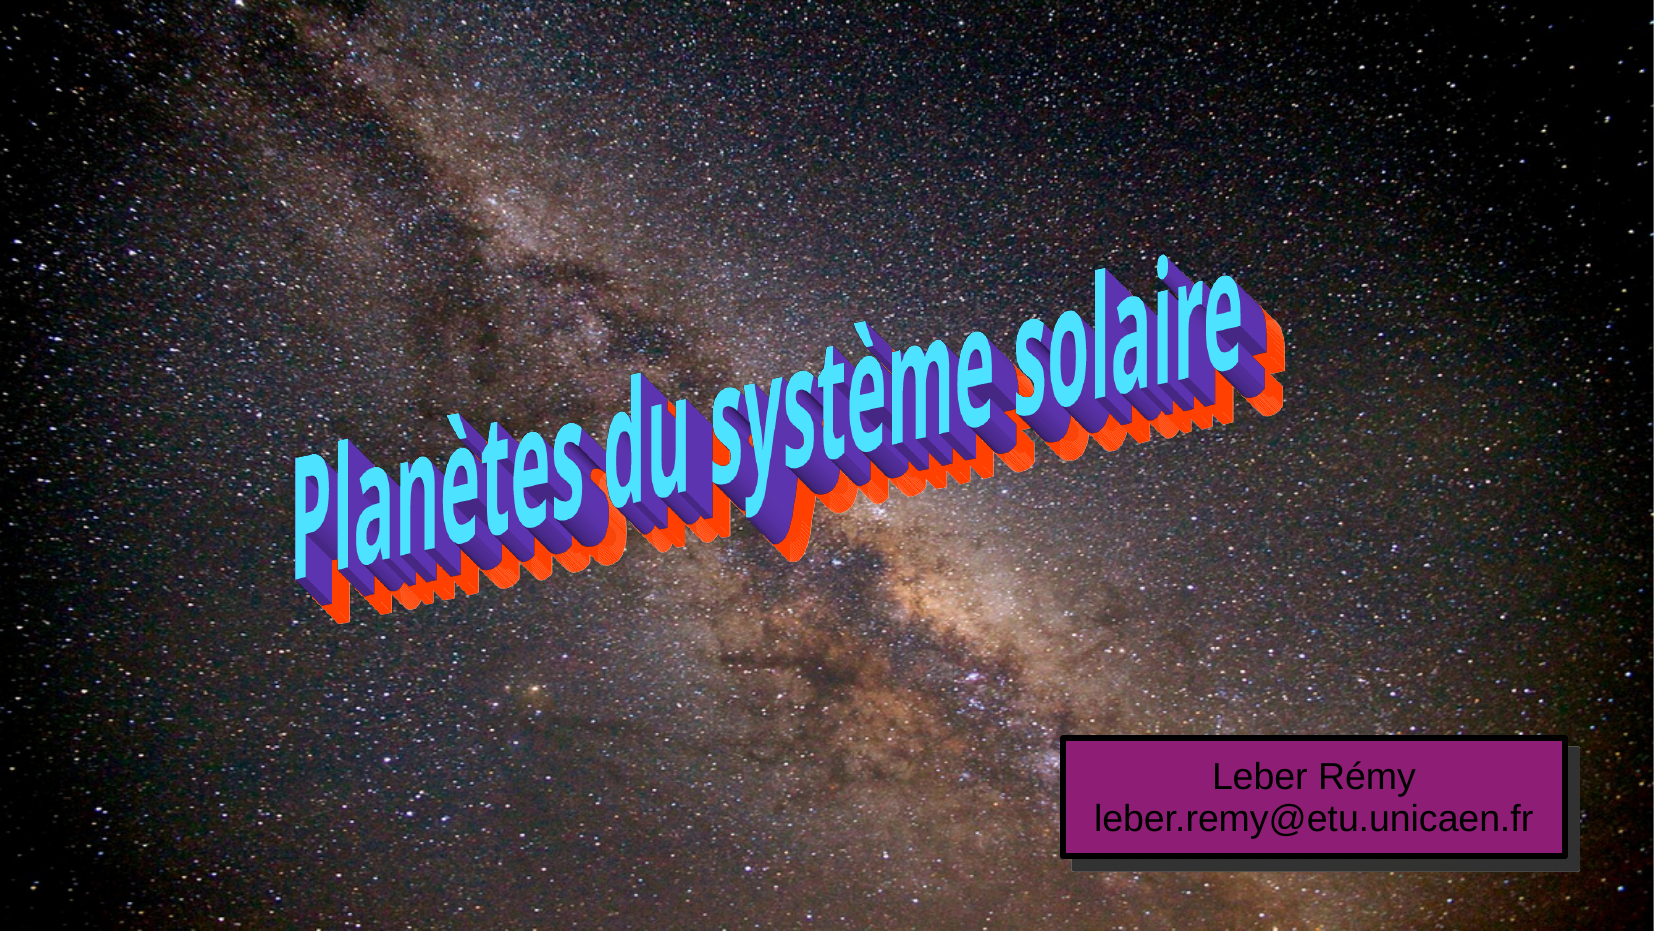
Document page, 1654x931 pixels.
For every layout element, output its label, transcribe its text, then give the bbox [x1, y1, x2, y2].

picture [0, 0, 1654, 931]
text_box Leber Rémy leber.remy@etu.unicaen.fr [1062, 738, 1565, 857]
